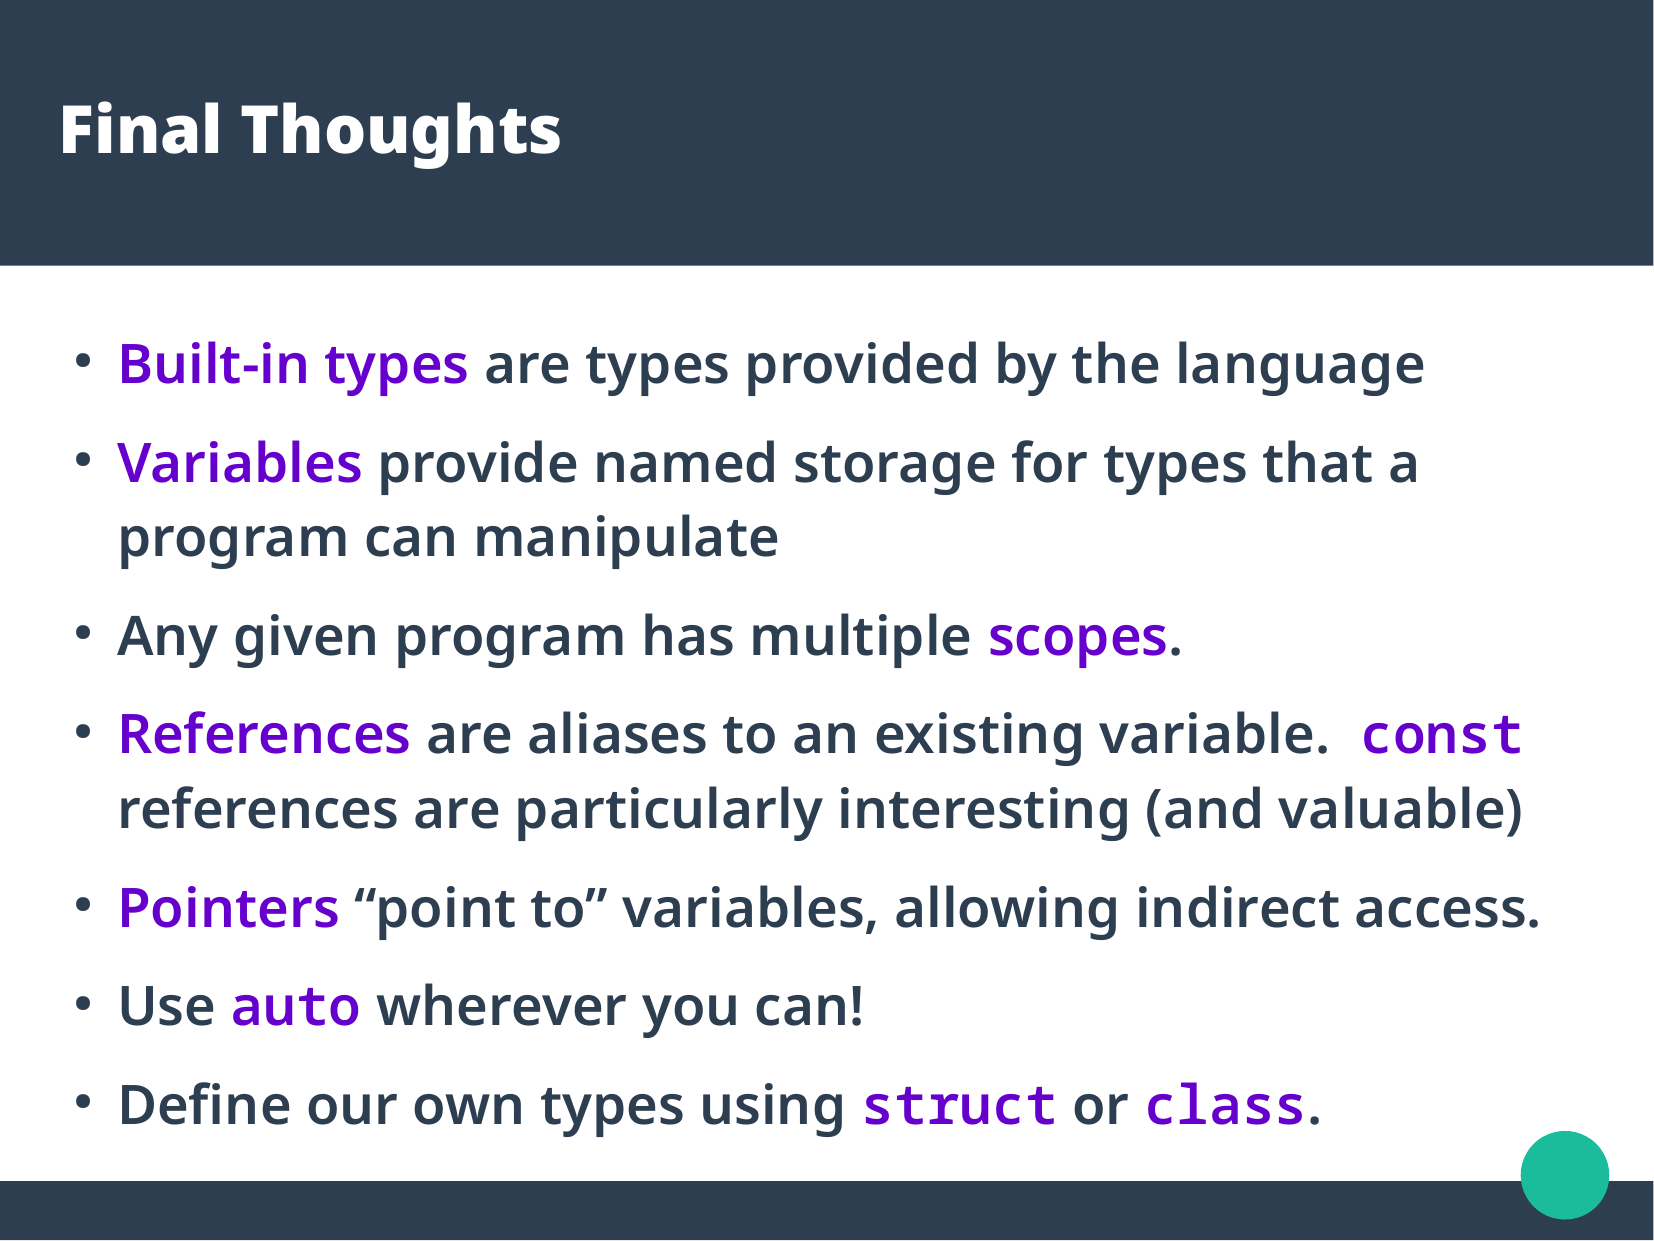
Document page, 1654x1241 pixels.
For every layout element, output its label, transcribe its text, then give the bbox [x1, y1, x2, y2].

list Built-in types are types provided by the language Variables provide named storage for types that a program can manipulate Any given program has multiple scopes. References are aliases to an existing variable. const references are particularly interesting (and valuable) Pointers “point to” variables, allowing indirect access. Use auto wherever you can! Define our own types using struct or class. [59, 324, 1595, 1152]
title Final Thoughts [59, 49, 1595, 207]
